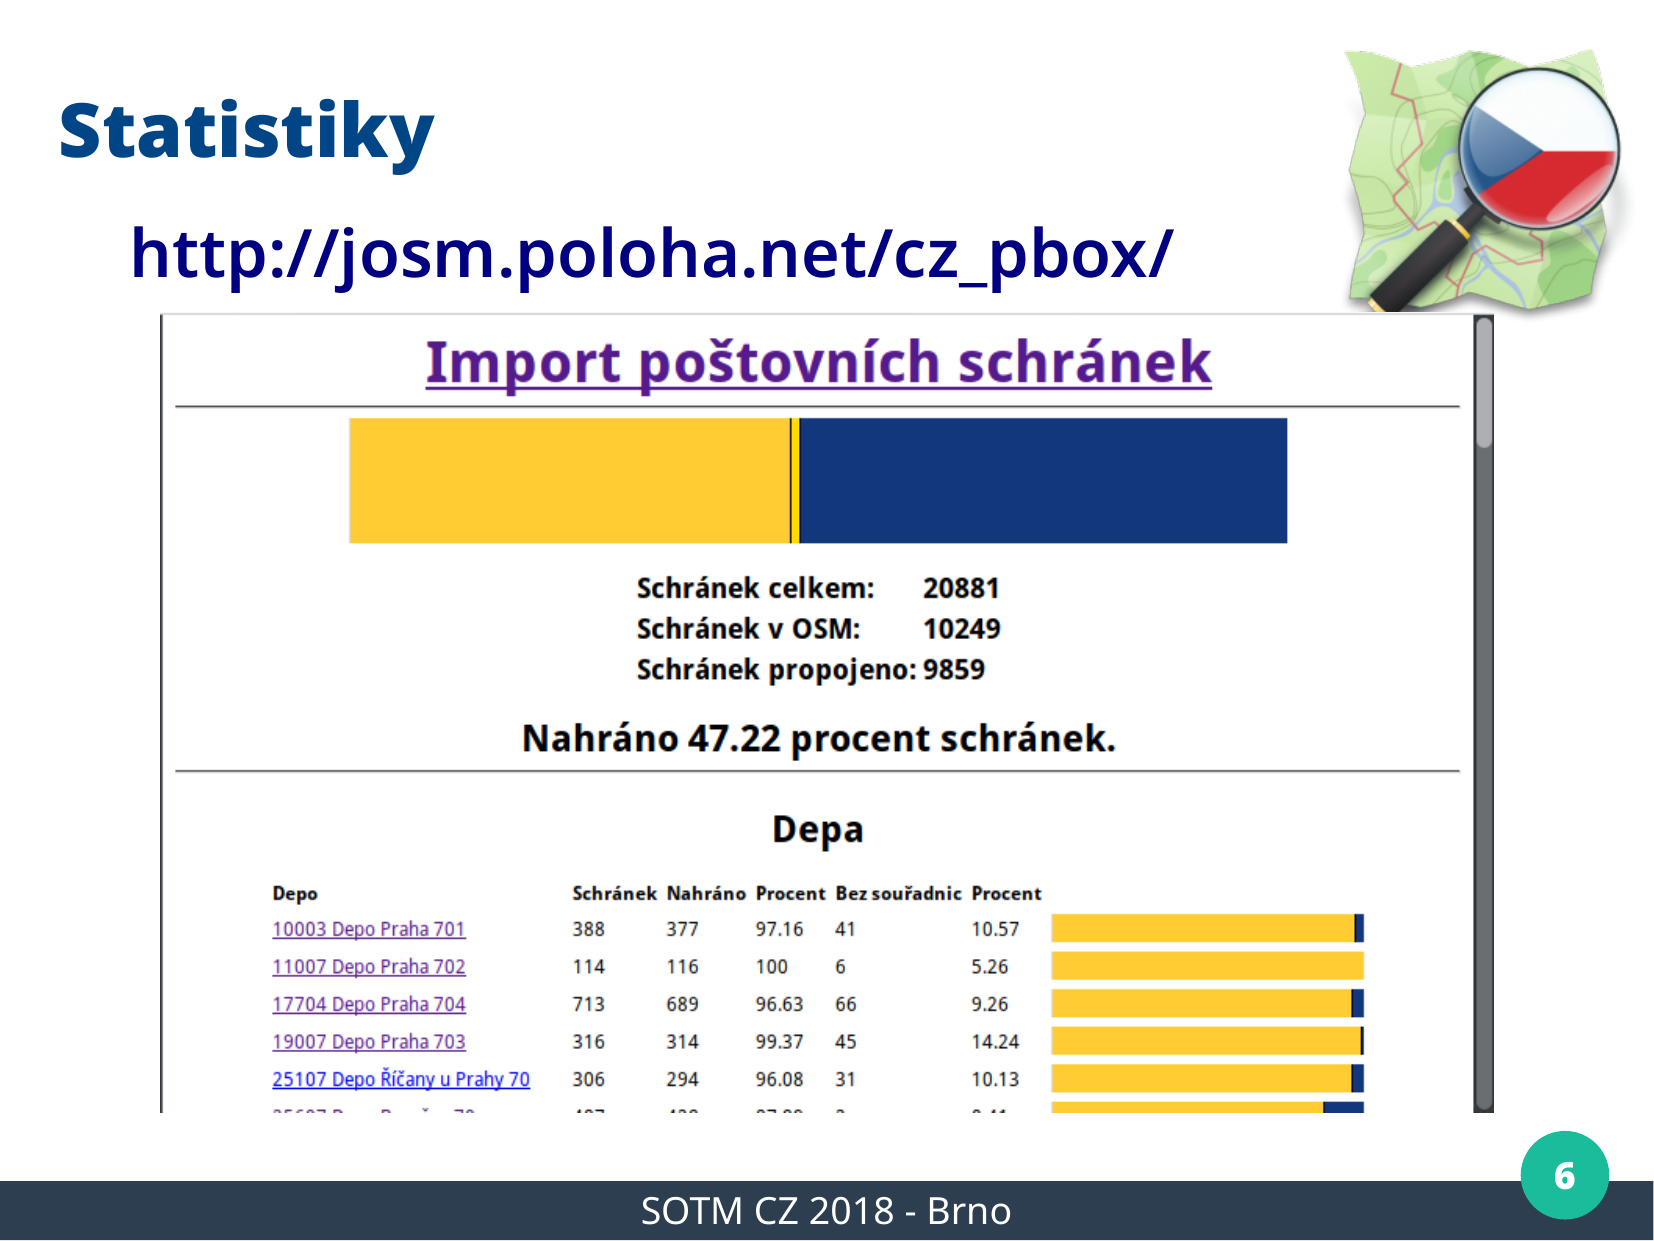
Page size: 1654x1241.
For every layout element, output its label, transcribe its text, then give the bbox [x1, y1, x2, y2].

picture [1347, 49, 1635, 350]
list http://josm.poloha.net/cz_pbox/ [59, 206, 1595, 1152]
title Statistiky [59, 49, 1347, 206]
picture [160, 312, 1494, 1113]
